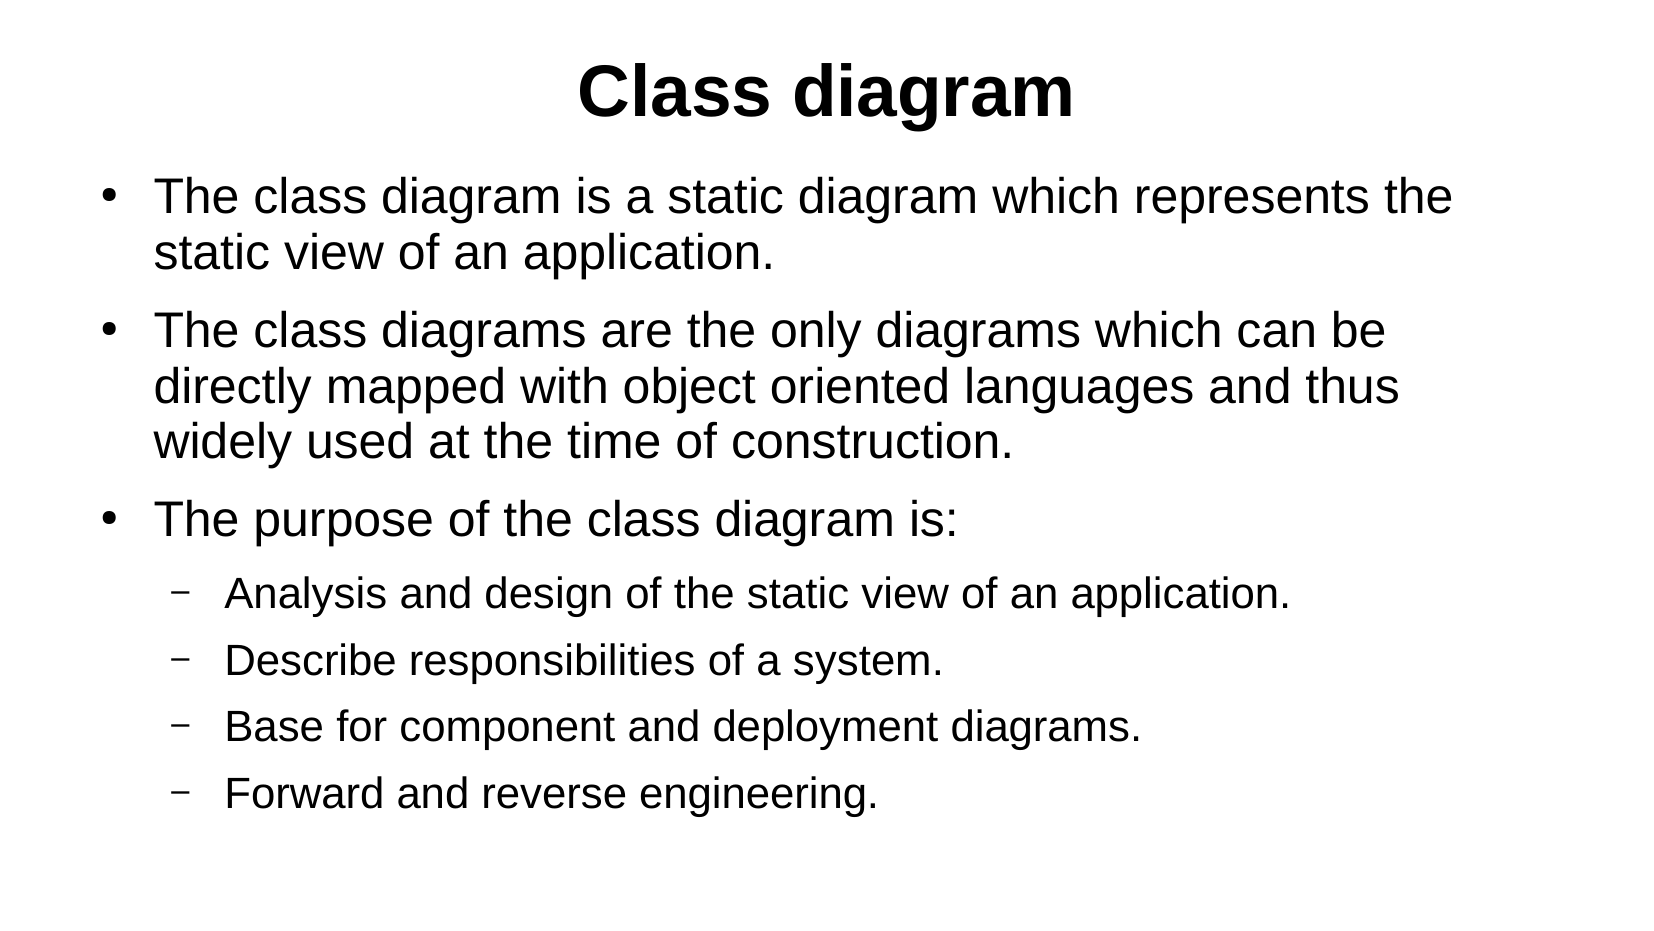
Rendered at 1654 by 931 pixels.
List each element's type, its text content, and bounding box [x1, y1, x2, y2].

list The class diagram is a static diagram which represents the static view of an application. The class diagrams are the only diagrams which can be directly mapped with object oriented languages and thus widely used at the time of construction. The purpose of the class diagram is: Analysis and design of the static view of an application. Describe responsibilities of a system. Base for component and deployment diagrams. Forward and reverse engineering. [82, 168, 1538, 889]
title Class diagram [82, 37, 1571, 147]
